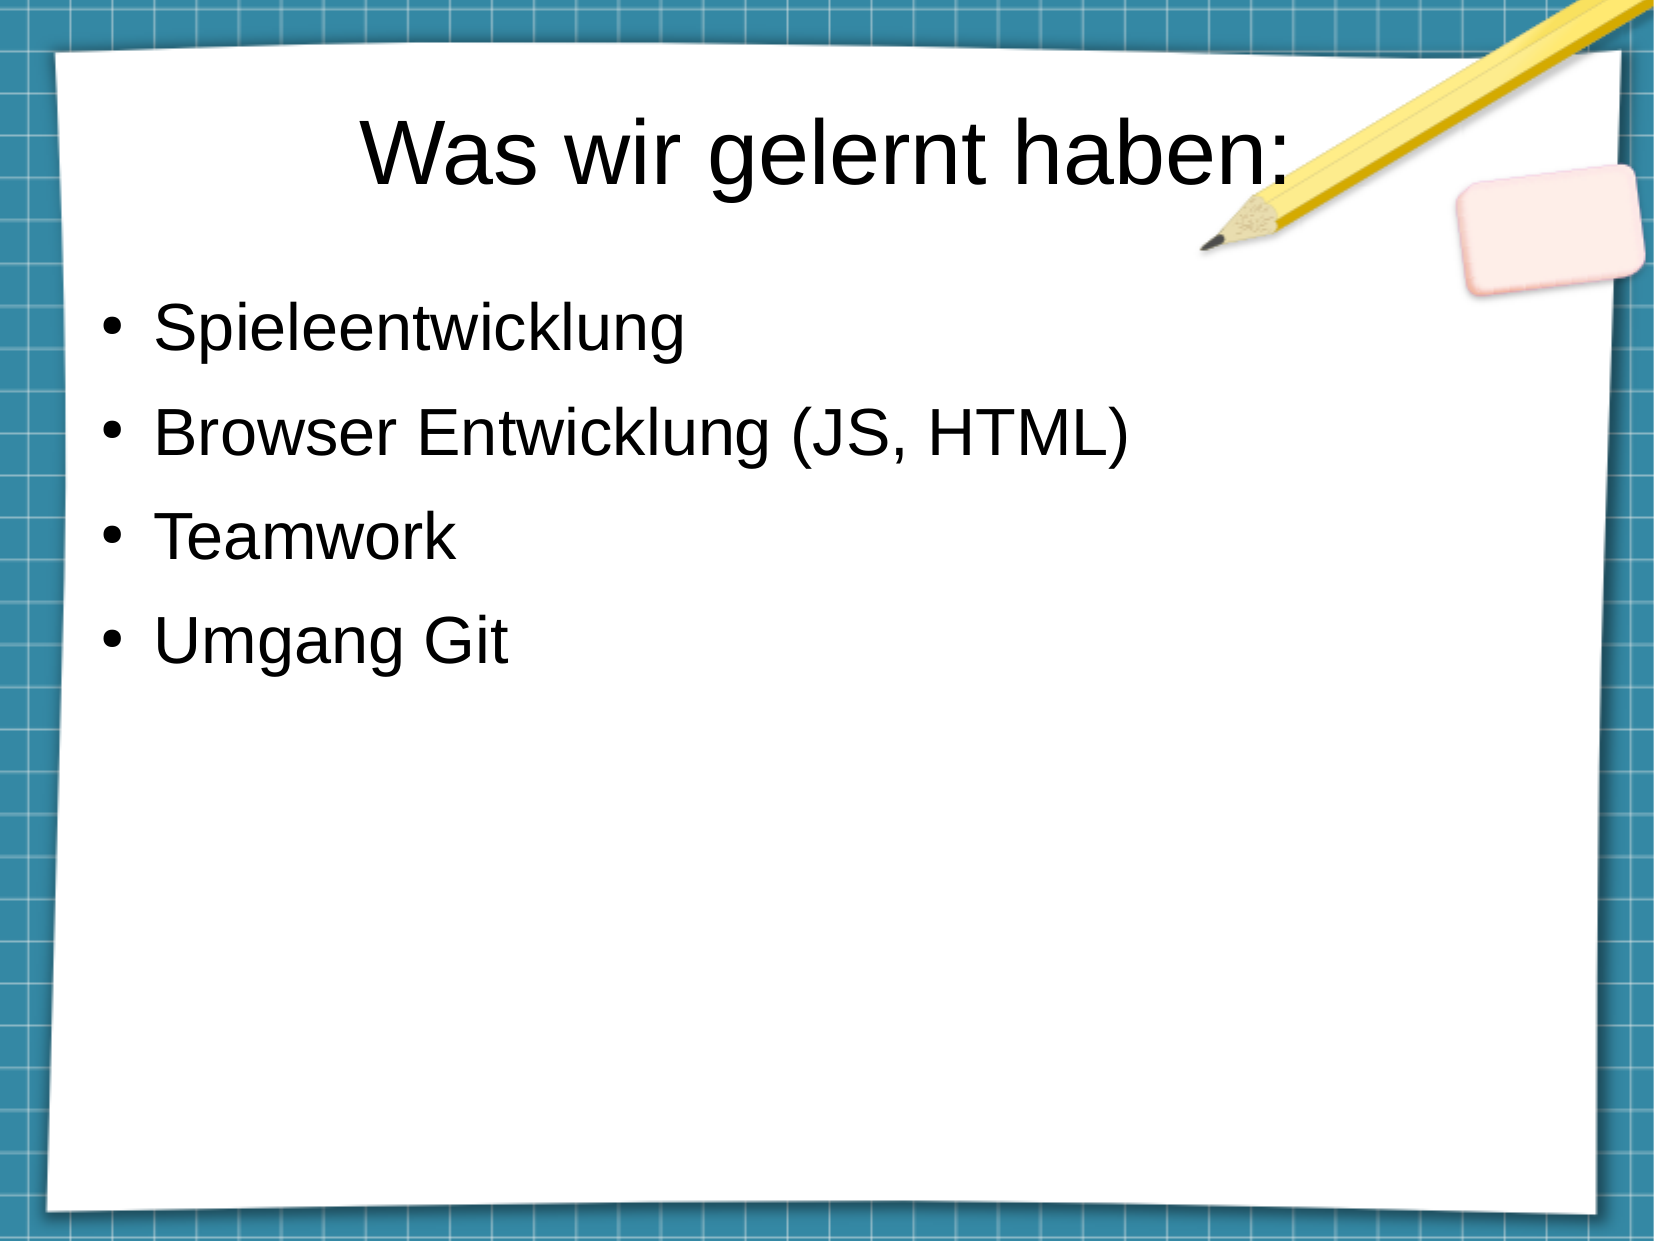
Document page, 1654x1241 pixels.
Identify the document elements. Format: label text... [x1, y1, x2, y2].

list Spieleentwicklung Browser Entwicklung (JS, HTML) Teamwork Umgang Git [82, 290, 1571, 1010]
title Was wir gelernt haben: [82, 49, 1571, 257]
picture [0, 0, 1654, 1241]
